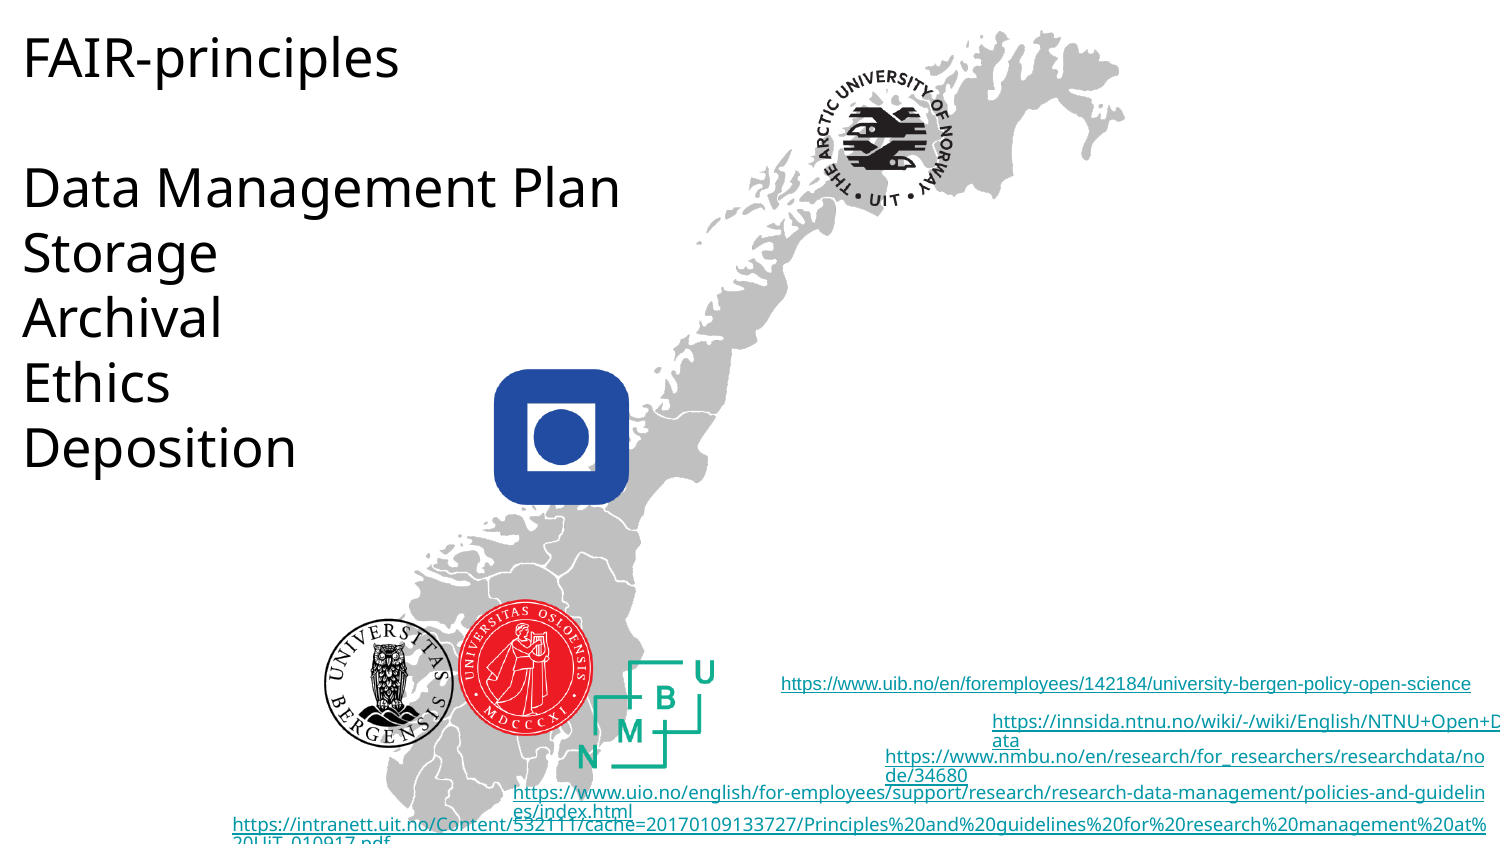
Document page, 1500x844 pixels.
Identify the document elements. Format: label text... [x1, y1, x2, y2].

text_box FAIR-principles Data Management Plan Storage Archival Ethics Deposition [11, 18, 696, 594]
text_box https://innsida.ntnu.no/wiki/-/wiki/English/NTNU+Open+Data [981, 704, 1500, 747]
text_box https://www.uib.no/en/foremployees/142184/university-bergen-policy-open-science [765, 656, 1487, 710]
text_box https://www.nmbu.no/en/research/for_researchers/researchdata/node/34680 [874, 739, 1500, 773]
text_box https://intranett.uit.no/Content/532111/cache=20170109133727/Principles%20and%20guidelines%20for%20research%20management%20at%20UiT_010917.pdf [221, 807, 1500, 840]
text_box https://www.uio.no/english/for-employees/support/research/research-data-management/policies-and-guidelines/index.html [501, 775, 1500, 807]
picture [298, 30, 1125, 807]
